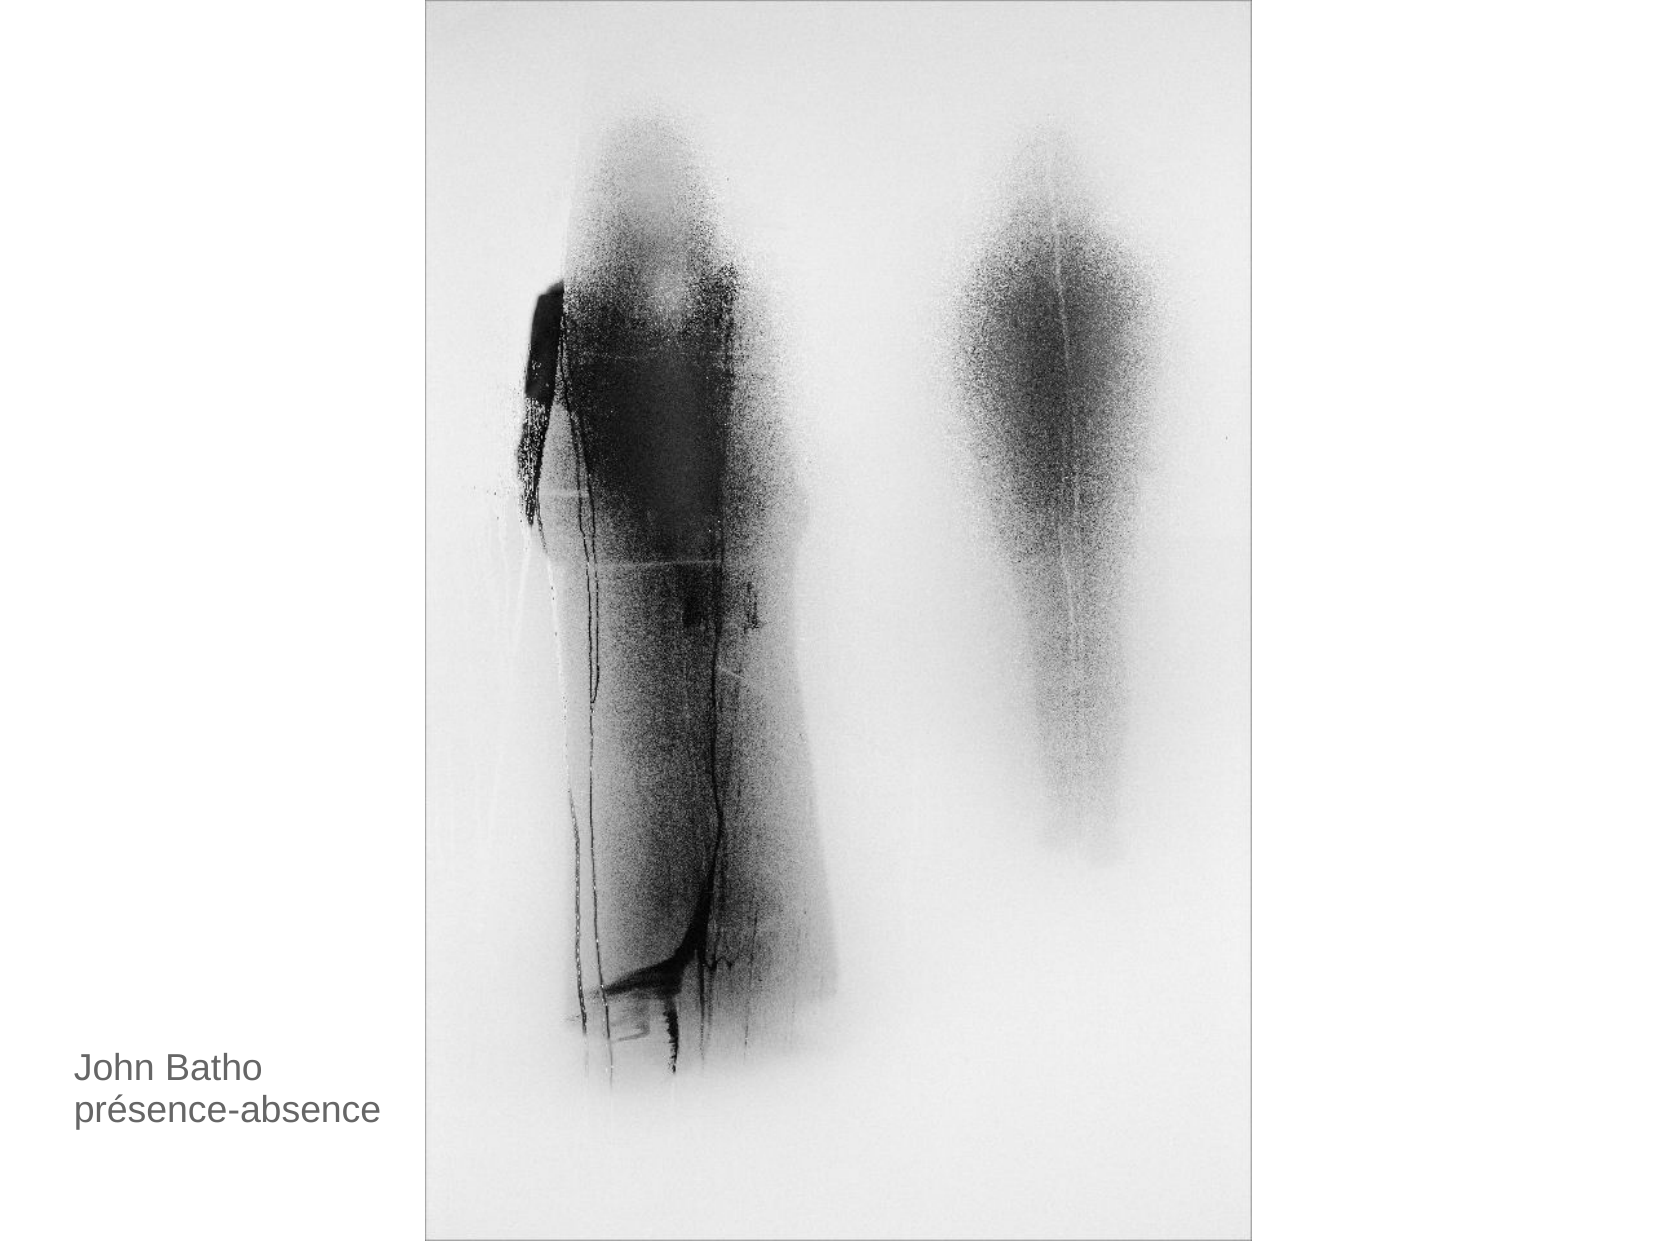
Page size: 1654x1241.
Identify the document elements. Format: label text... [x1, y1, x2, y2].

picture [425, 0, 1252, 1241]
text_box John Batho présence-absence [59, 1039, 414, 1139]
